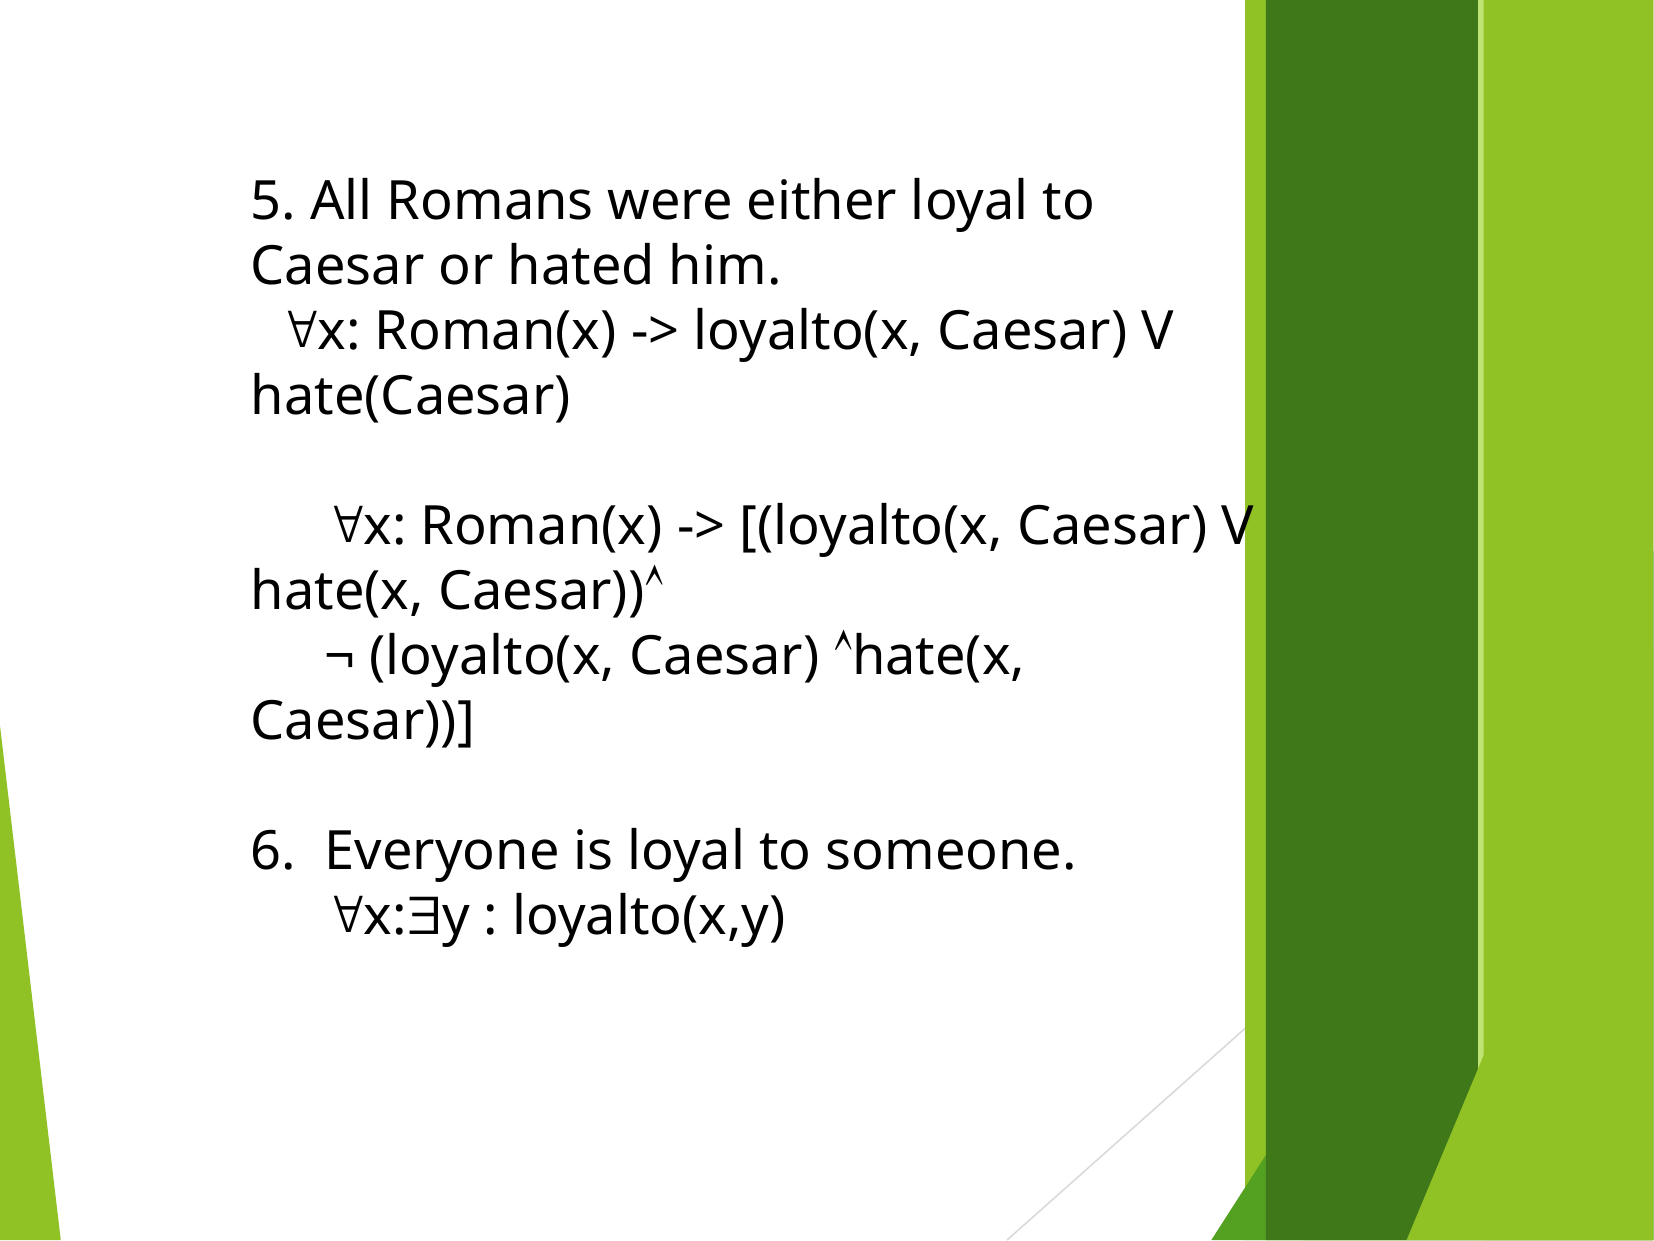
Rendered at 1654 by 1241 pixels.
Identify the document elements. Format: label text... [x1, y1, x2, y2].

text_box 5. All Romans were either loyal to Caesar or hated him. x: Roman(x) -> loyalto(x, Caesar) V hate(Caesar) x: Roman(x) -> [(loyalto(x, Caesar) V hate(x, Caesar)) ¬ (loyalto(x, Caesar) hate(x, Caesar))] 6. Everyone is loyal to someone. x:y : loyalto(x,y) [236, 158, 1273, 1042]
